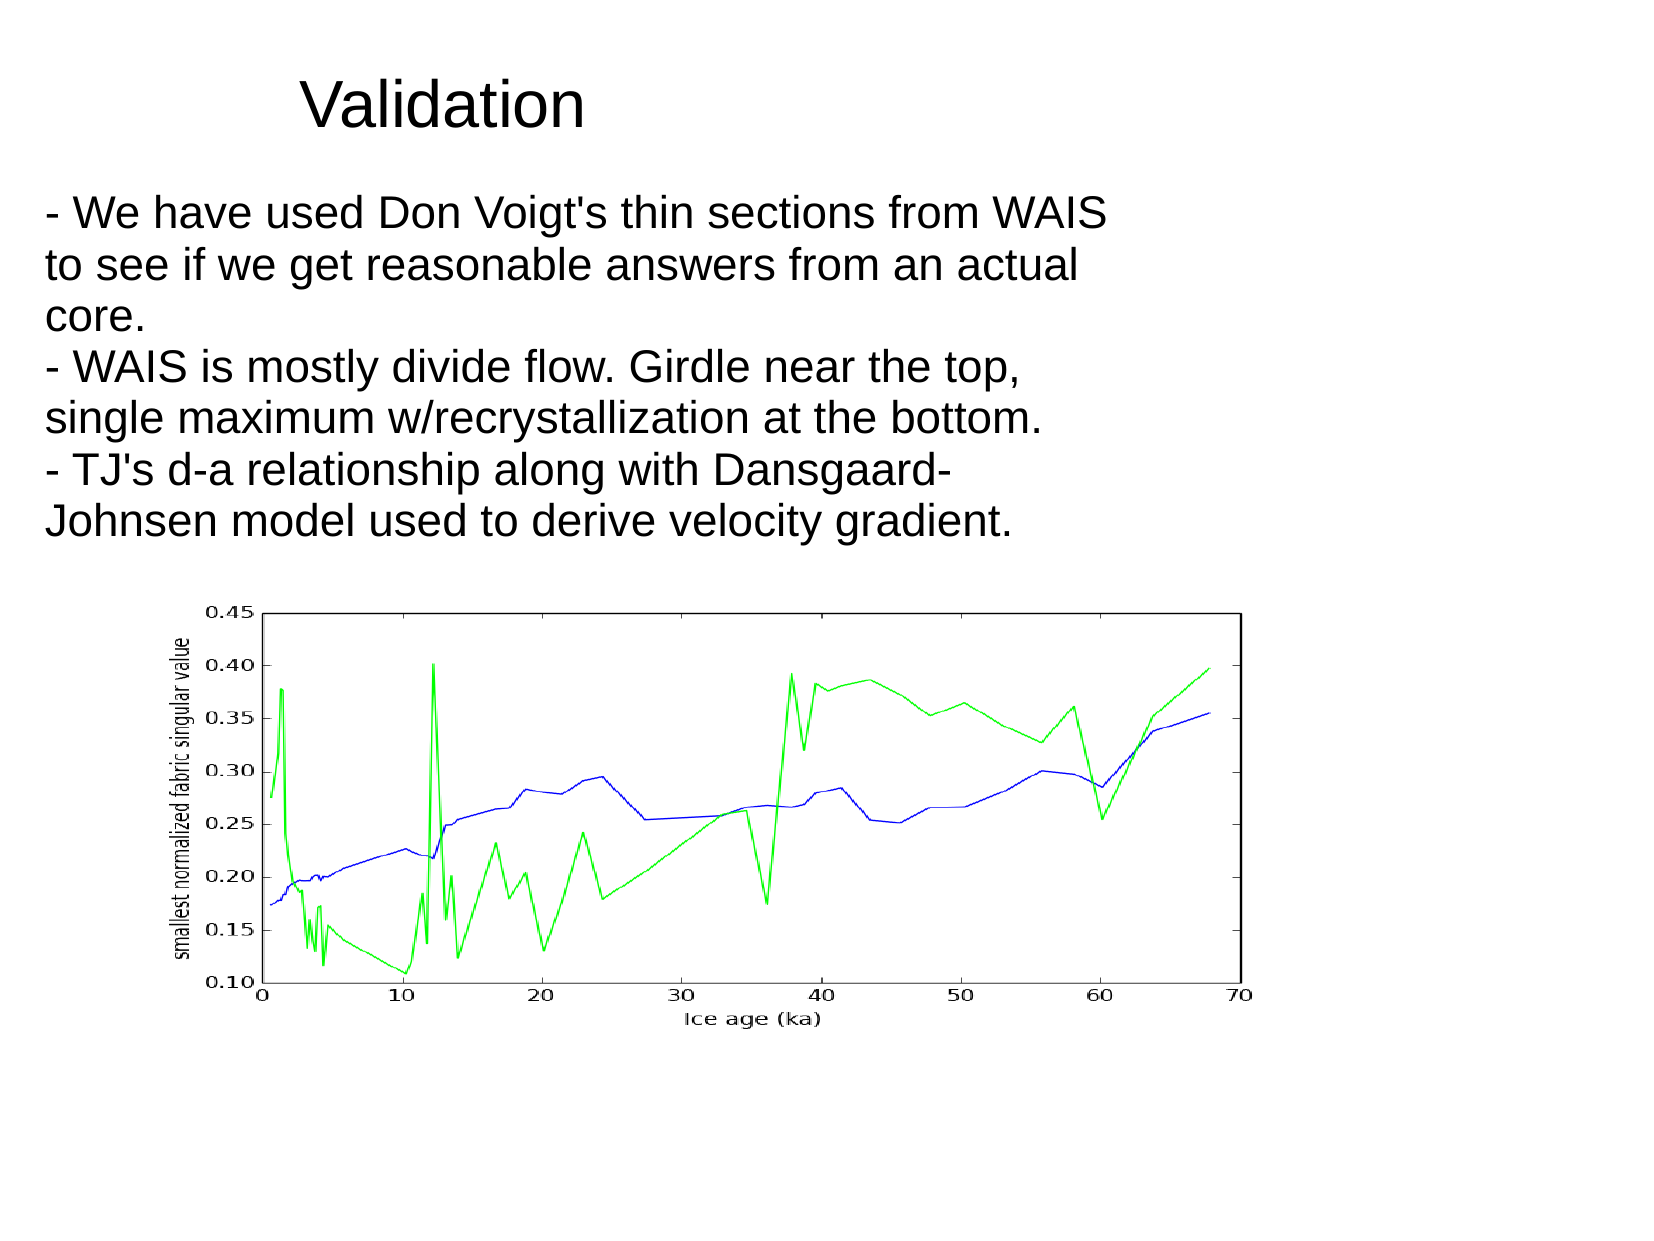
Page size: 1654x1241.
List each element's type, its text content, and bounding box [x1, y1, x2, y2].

text_box - We have used Don Voigt's thin sections from WAIS to see if we get reasonable answers from an actual core. - WAIS is mostly divide flow. Girdle near the top, single maximum w/recrystallization at the bottom. - TJ's d-a relationship along with Dansgaard-Johnsen model used to derive velocity gradient. [30, 180, 1141, 554]
picture [105, 104, 1366, 1081]
text_box Validation [285, 60, 604, 150]
